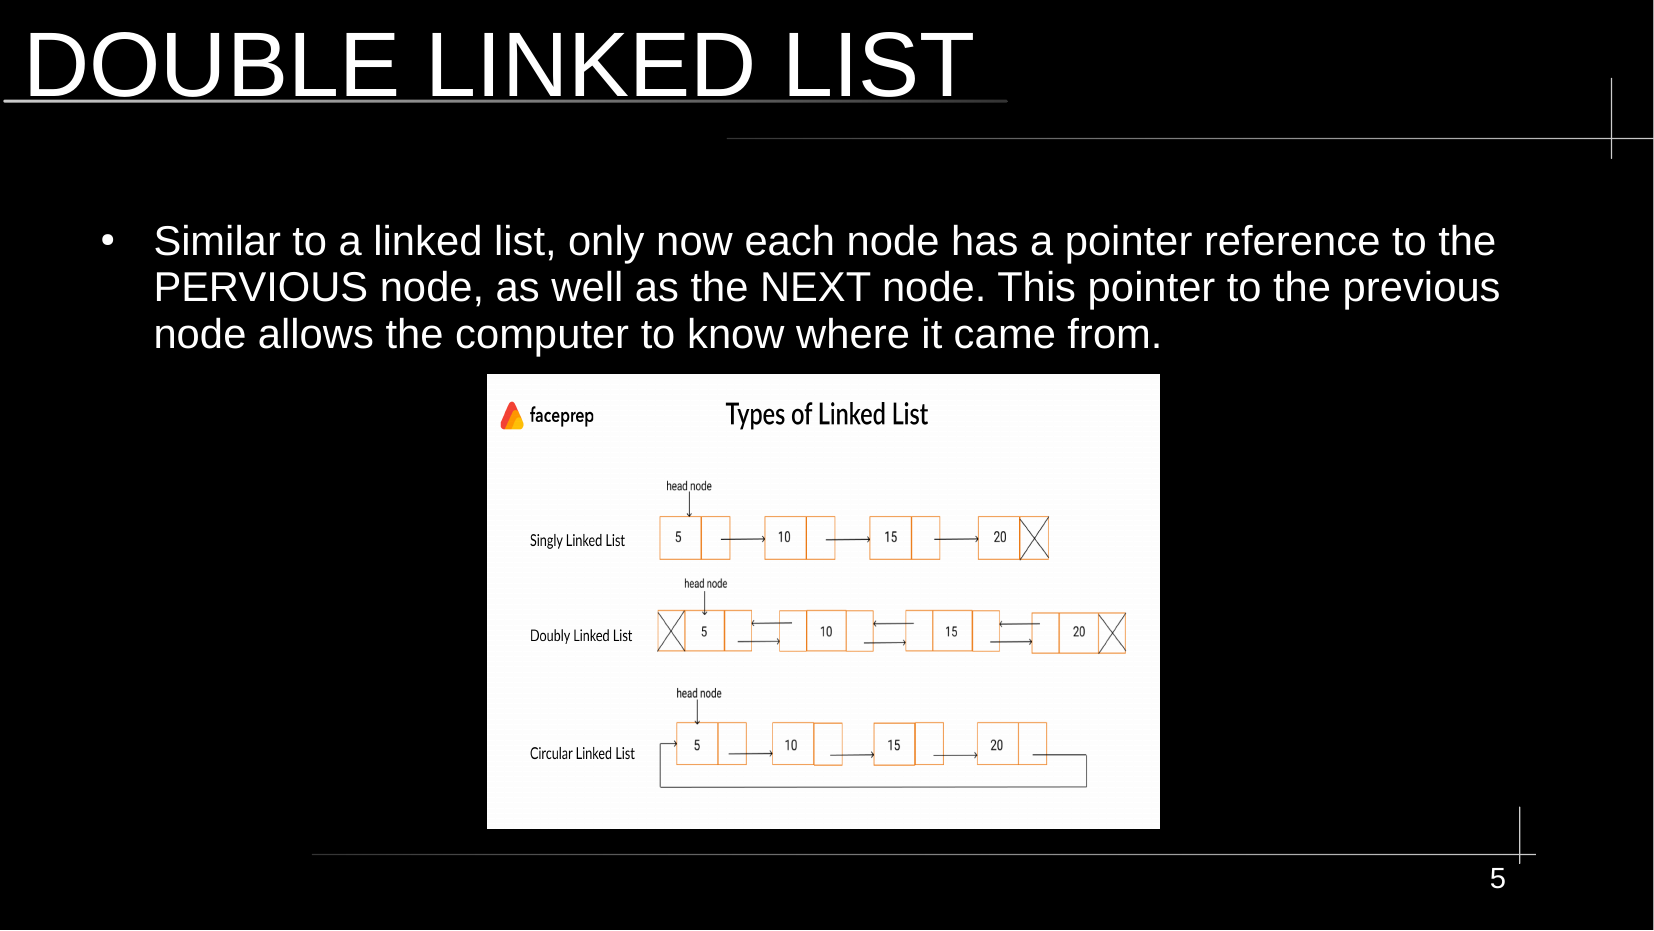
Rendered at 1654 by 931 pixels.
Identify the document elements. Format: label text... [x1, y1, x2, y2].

title DOUBLE LINKED LIST [23, 11, 1589, 119]
picture [487, 374, 1160, 829]
list Similar to a linked list, only now each node has a pointer reference to the PERVIOUS node, as well as the NEXT node. This pointer to the previous node allows the computer to know where it came from. [82, 217, 1571, 758]
